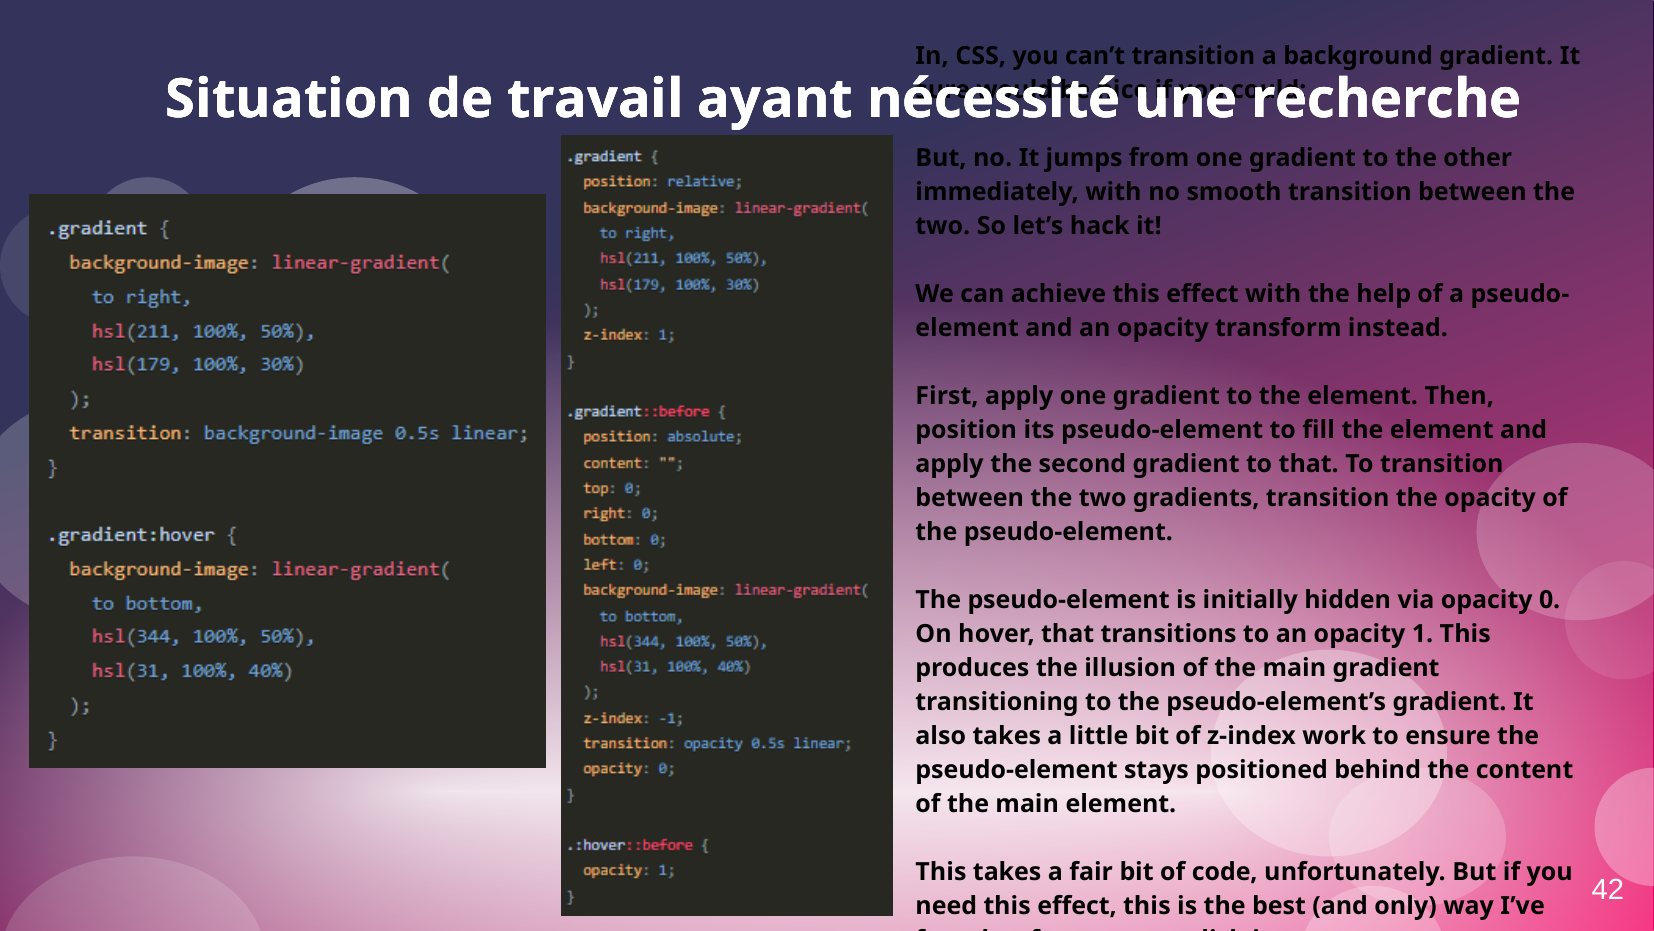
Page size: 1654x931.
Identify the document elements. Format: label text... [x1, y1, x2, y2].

title In, CSS, you can’t transition a background gradient. It sure would be nice if you could: But, no. It jumps from one gradient to the other immediately, with no smooth transition between the two. So let’s hack it! We can achieve this effect with the help of a pseudo-element and an opacity transform instead. First, apply one gradient to the element. Then, position its pseudo-element to fill the element and apply the second gradient to that. To transition between the two gradients, transition the opacity of the pseudo-element. The pseudo-element is initially hidden via opacity 0. On hover, that transitions to an opacity 1. This produces the illusion of the main gradient transitioning to the pseudo-element’s gradient. It also takes a little bit of z-index work to ensure the pseudo-element stays positioned behind the content of the main element. This takes a fair bit of code, unfortunately. But if you need this effect, this is the best (and only) way I’ve found so far to accomplish it. [915, 162, 1589, 764]
title Situation de travail ayant nécessité une recherche [88, 14, 1565, 178]
picture [561, 178, 893, 916]
picture [29, 194, 546, 768]
